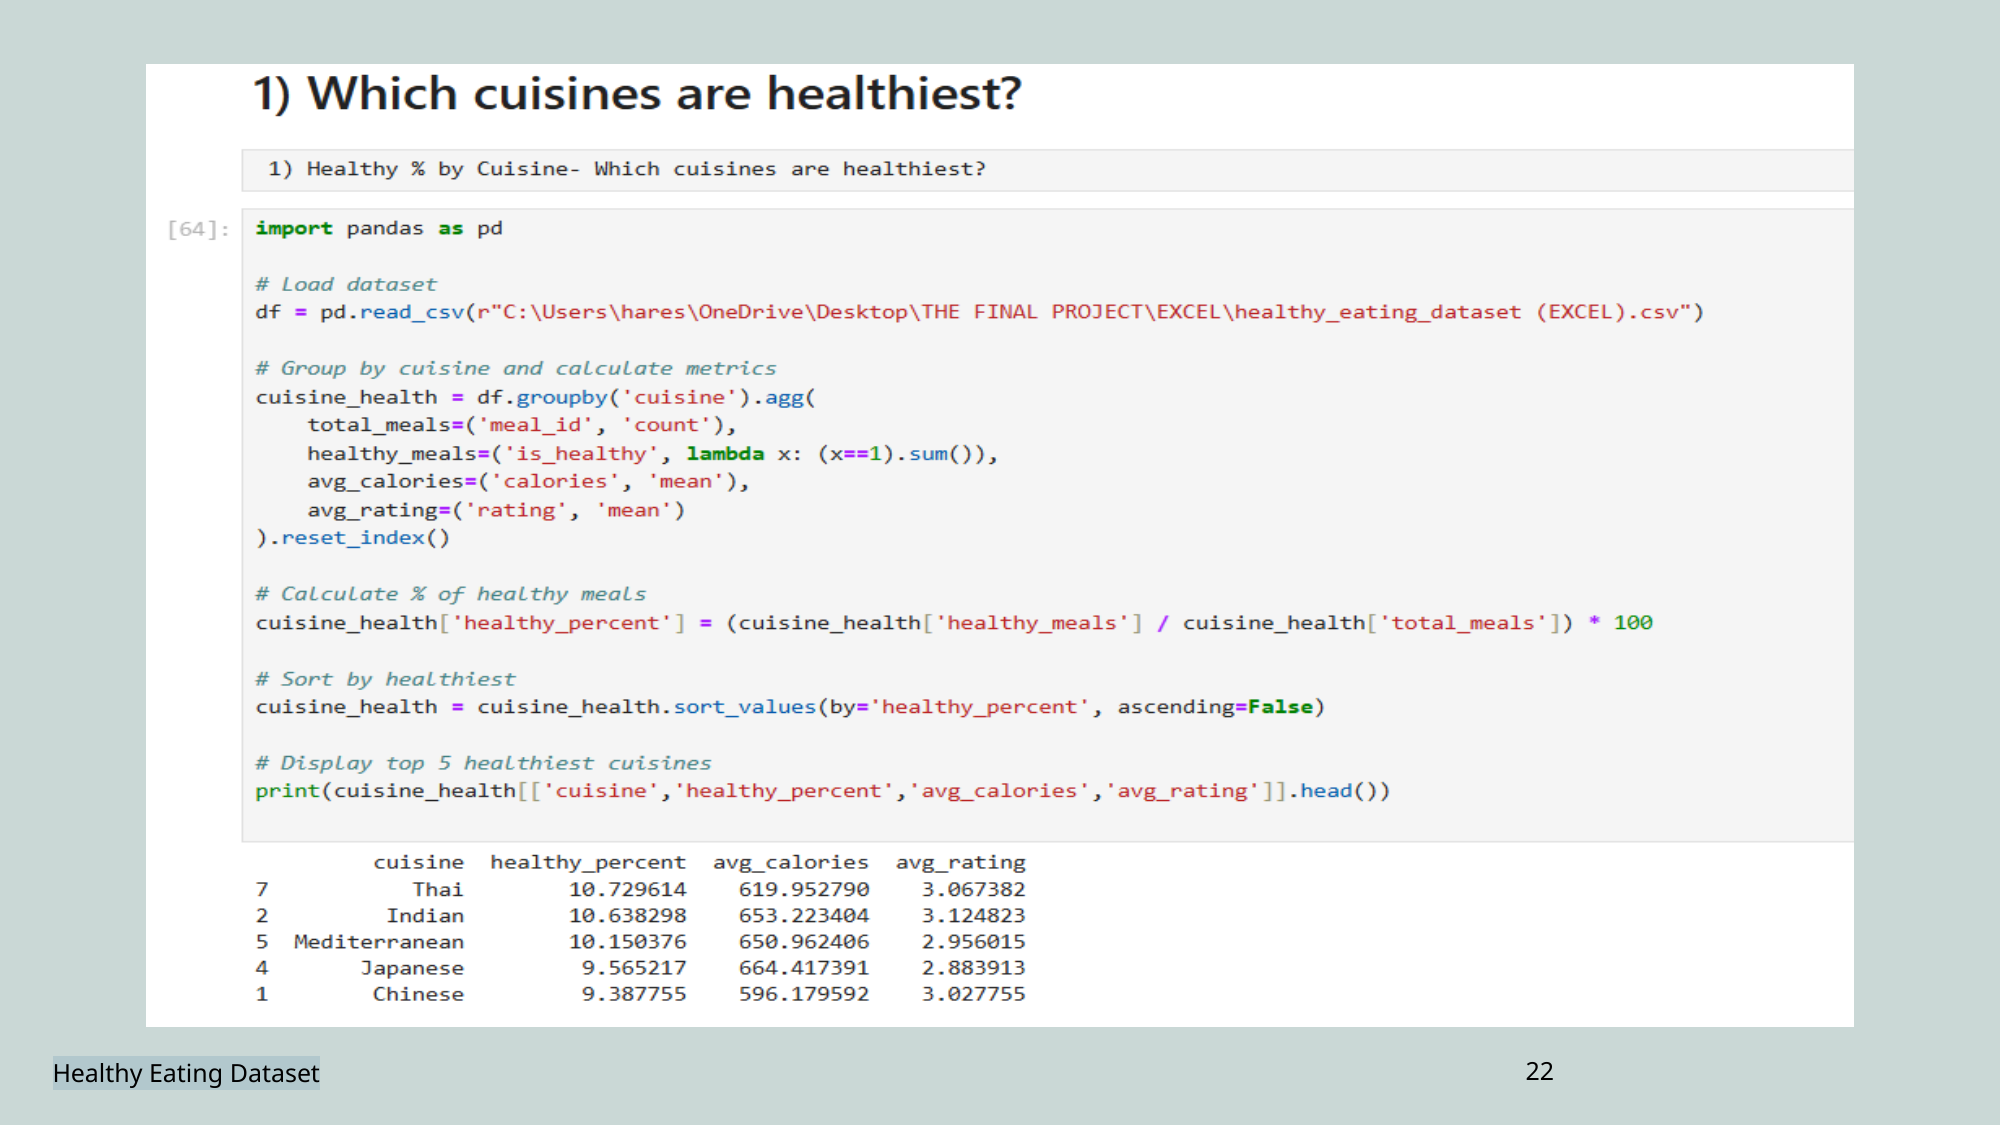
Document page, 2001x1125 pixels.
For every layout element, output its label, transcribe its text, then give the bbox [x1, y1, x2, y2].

text_box Healthy Eating Dataset [37, 1042, 713, 1103]
picture [146, 64, 1854, 1027]
text_box [1510, 1042, 1961, 1103]
